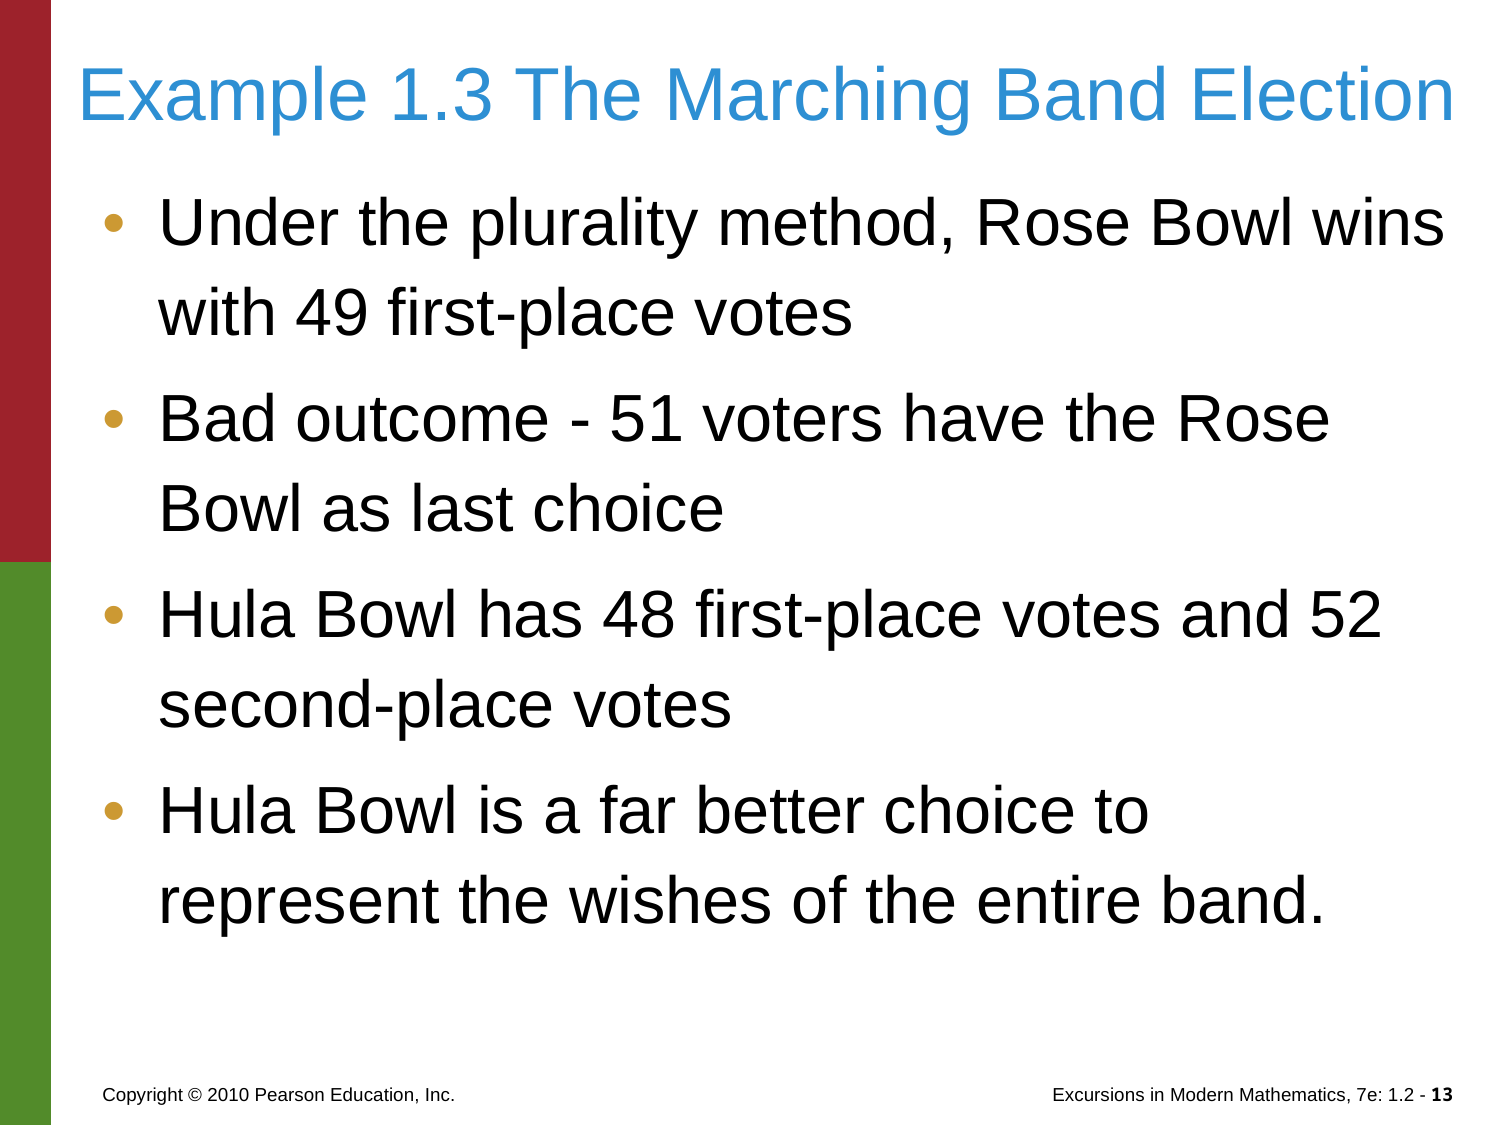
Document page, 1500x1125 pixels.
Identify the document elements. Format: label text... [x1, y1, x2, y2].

list Under the plurality method, Rose Bowl wins with 49 first-place votes Bad outcome - 51 voters have the Rose Bowl as last choice Hula Bowl has 48 first-place votes and 52 second-place votes Hula Bowl is a far better choice to represent the wishes of the entire band. [87, 162, 1463, 1063]
text_box Example 1.3 The Marching Band Election [62, 37, 1475, 143]
